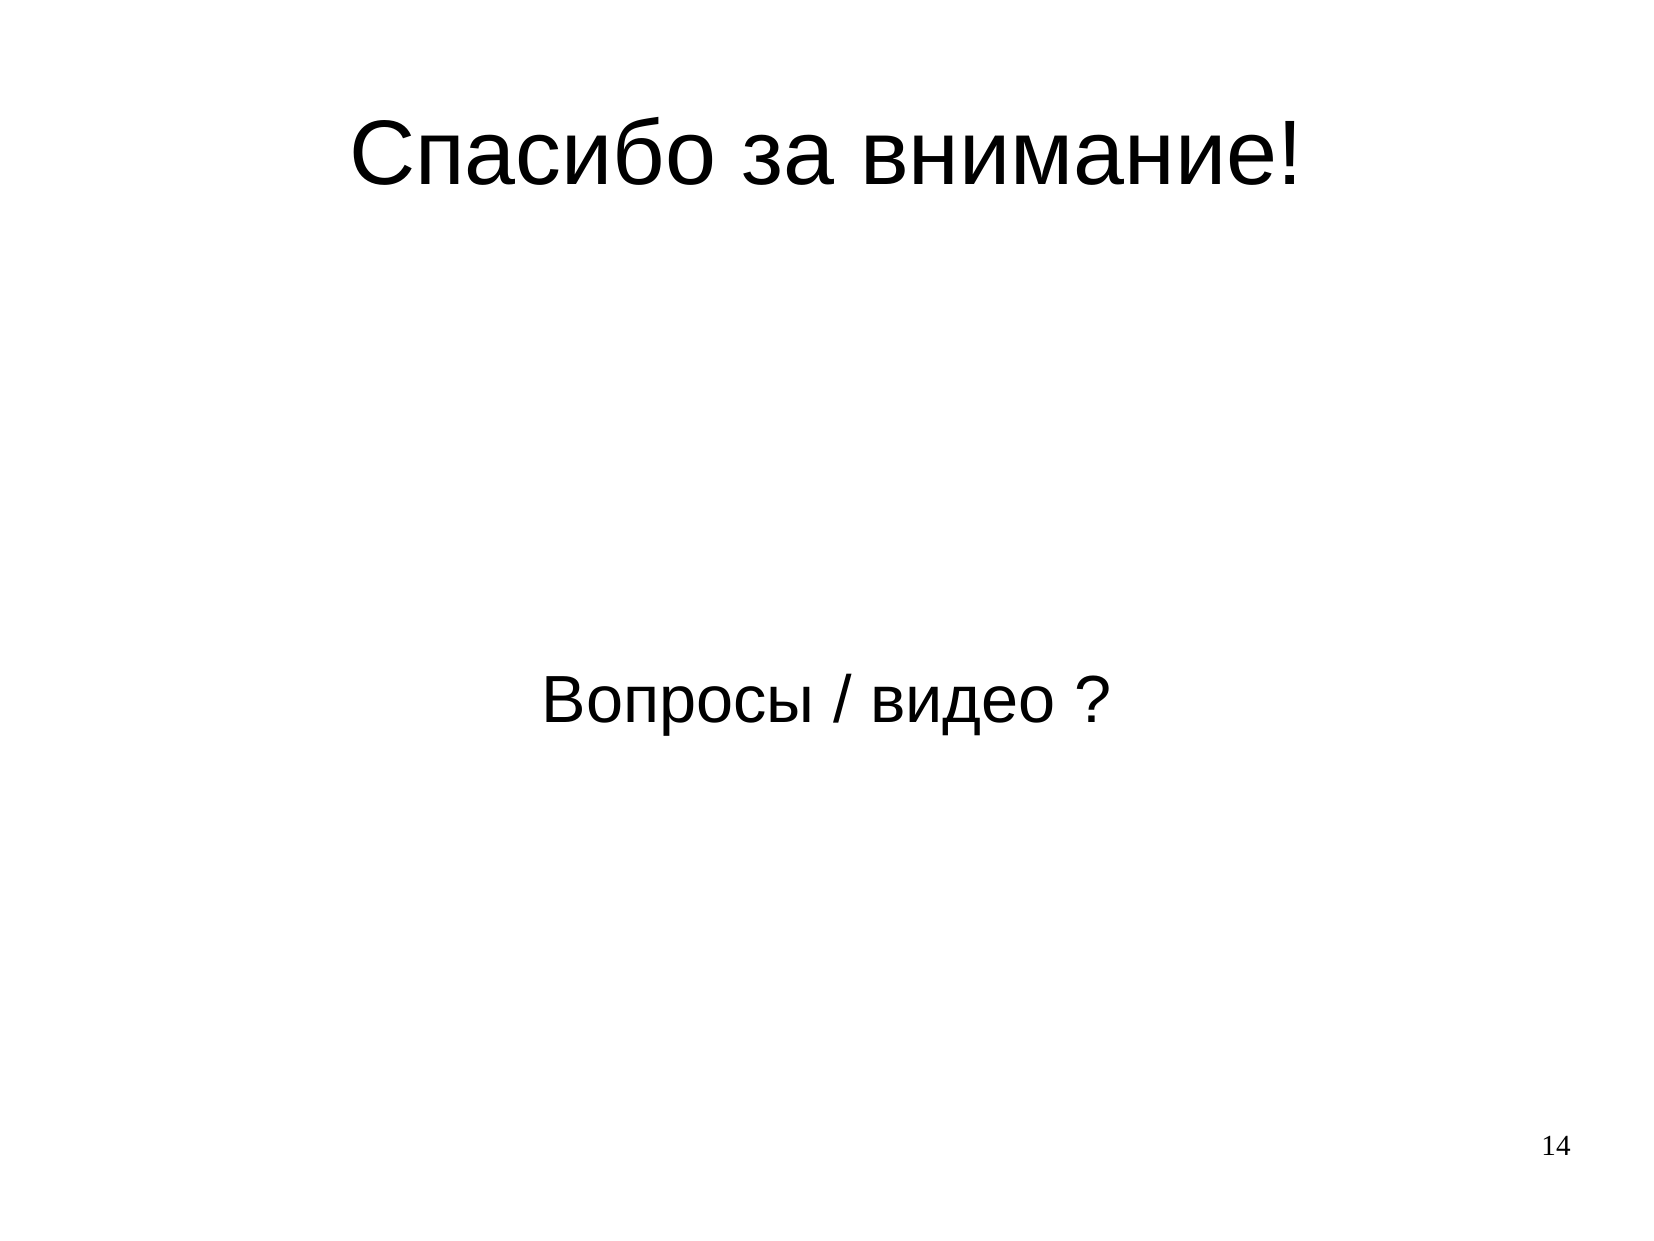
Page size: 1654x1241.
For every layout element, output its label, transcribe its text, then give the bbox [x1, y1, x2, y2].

subtitle Вопросы / видео ? [82, 297, 1571, 1102]
title Спасибо за внимание! [82, 49, 1571, 257]
